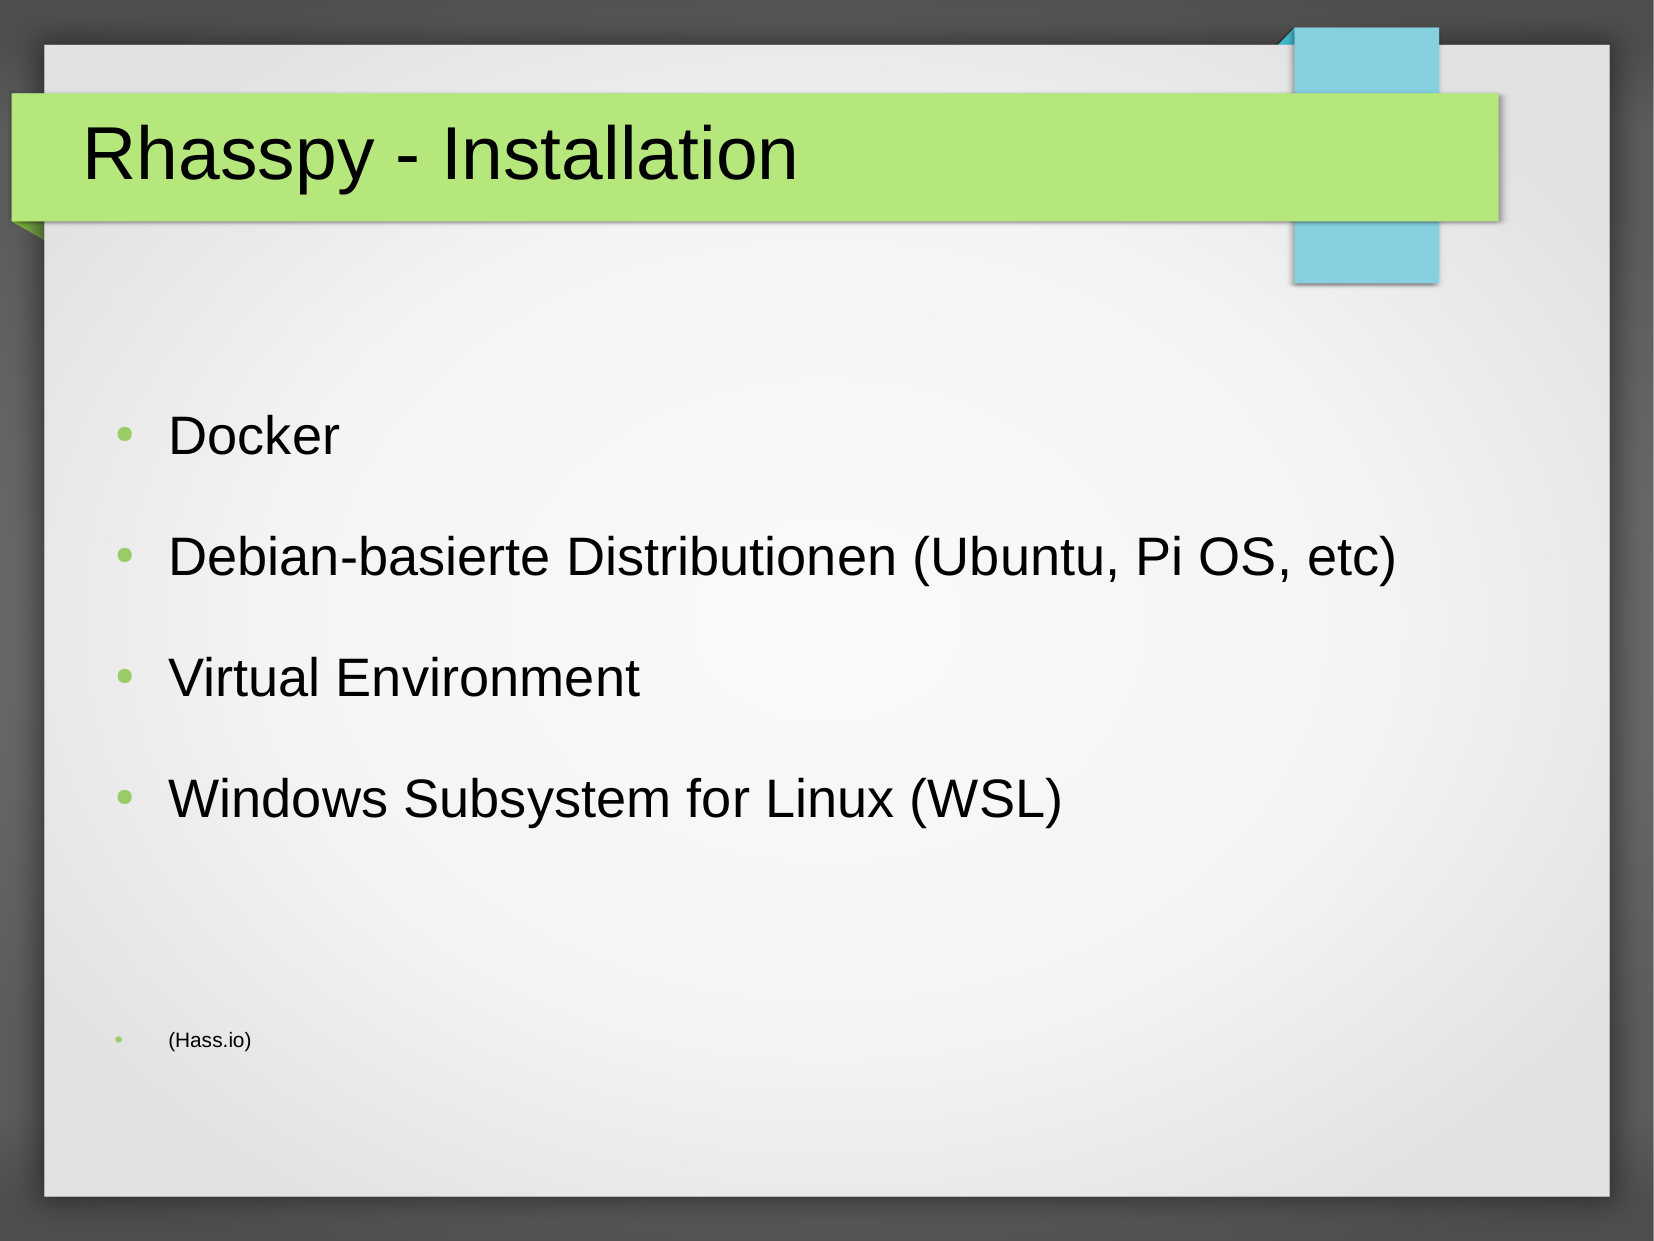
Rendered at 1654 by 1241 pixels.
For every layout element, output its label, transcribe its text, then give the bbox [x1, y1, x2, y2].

text_box Docker Debian-basierte Distributionen (Ubuntu, Pi OS, etc) Virtual Environment Windows Subsystem for Linux (WSL) (Hass.io) [82, 295, 1571, 1181]
picture [0, 0, 1654, 1241]
title Rhasspy - Installation [82, 94, 1264, 213]
